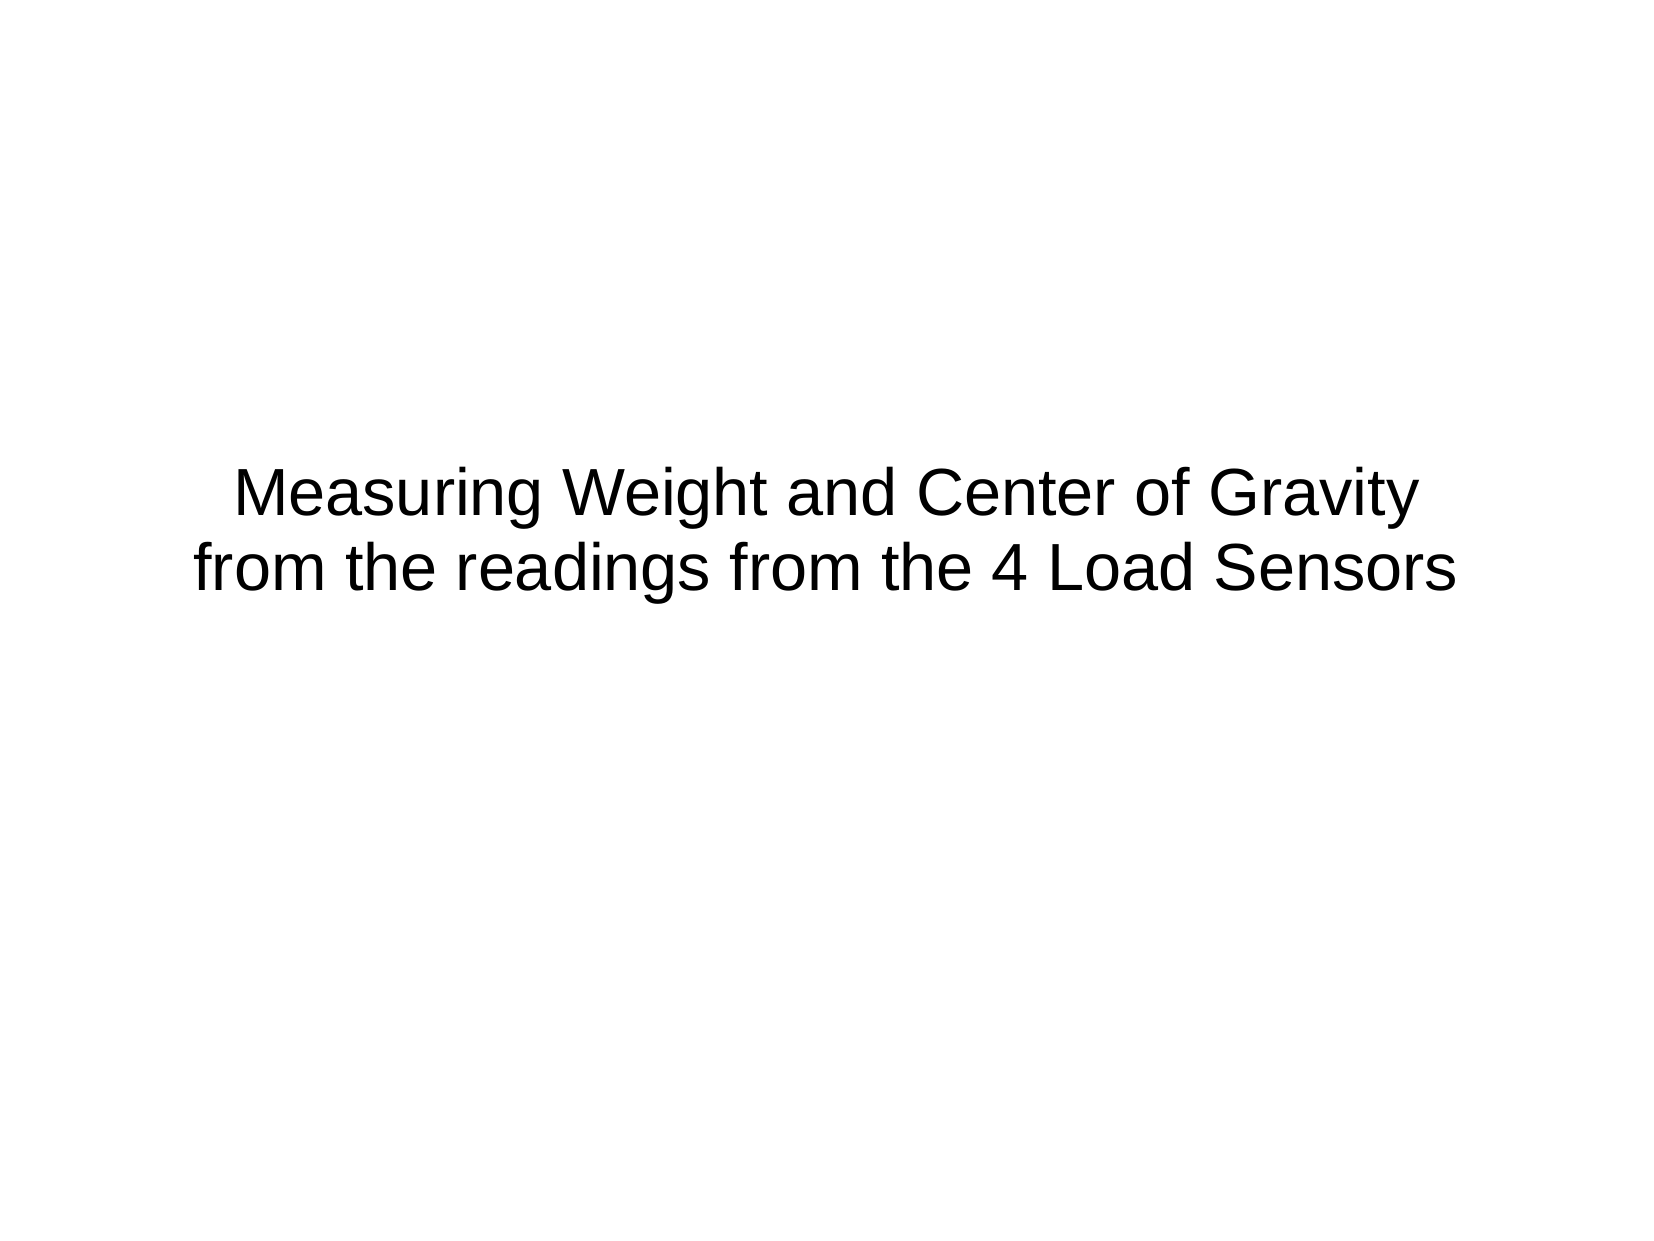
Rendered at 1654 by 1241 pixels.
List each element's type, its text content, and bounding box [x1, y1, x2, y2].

subtitle Measuring Weight and Center of Gravity from the readings from the 4 Load Sensors [82, 49, 1571, 1010]
